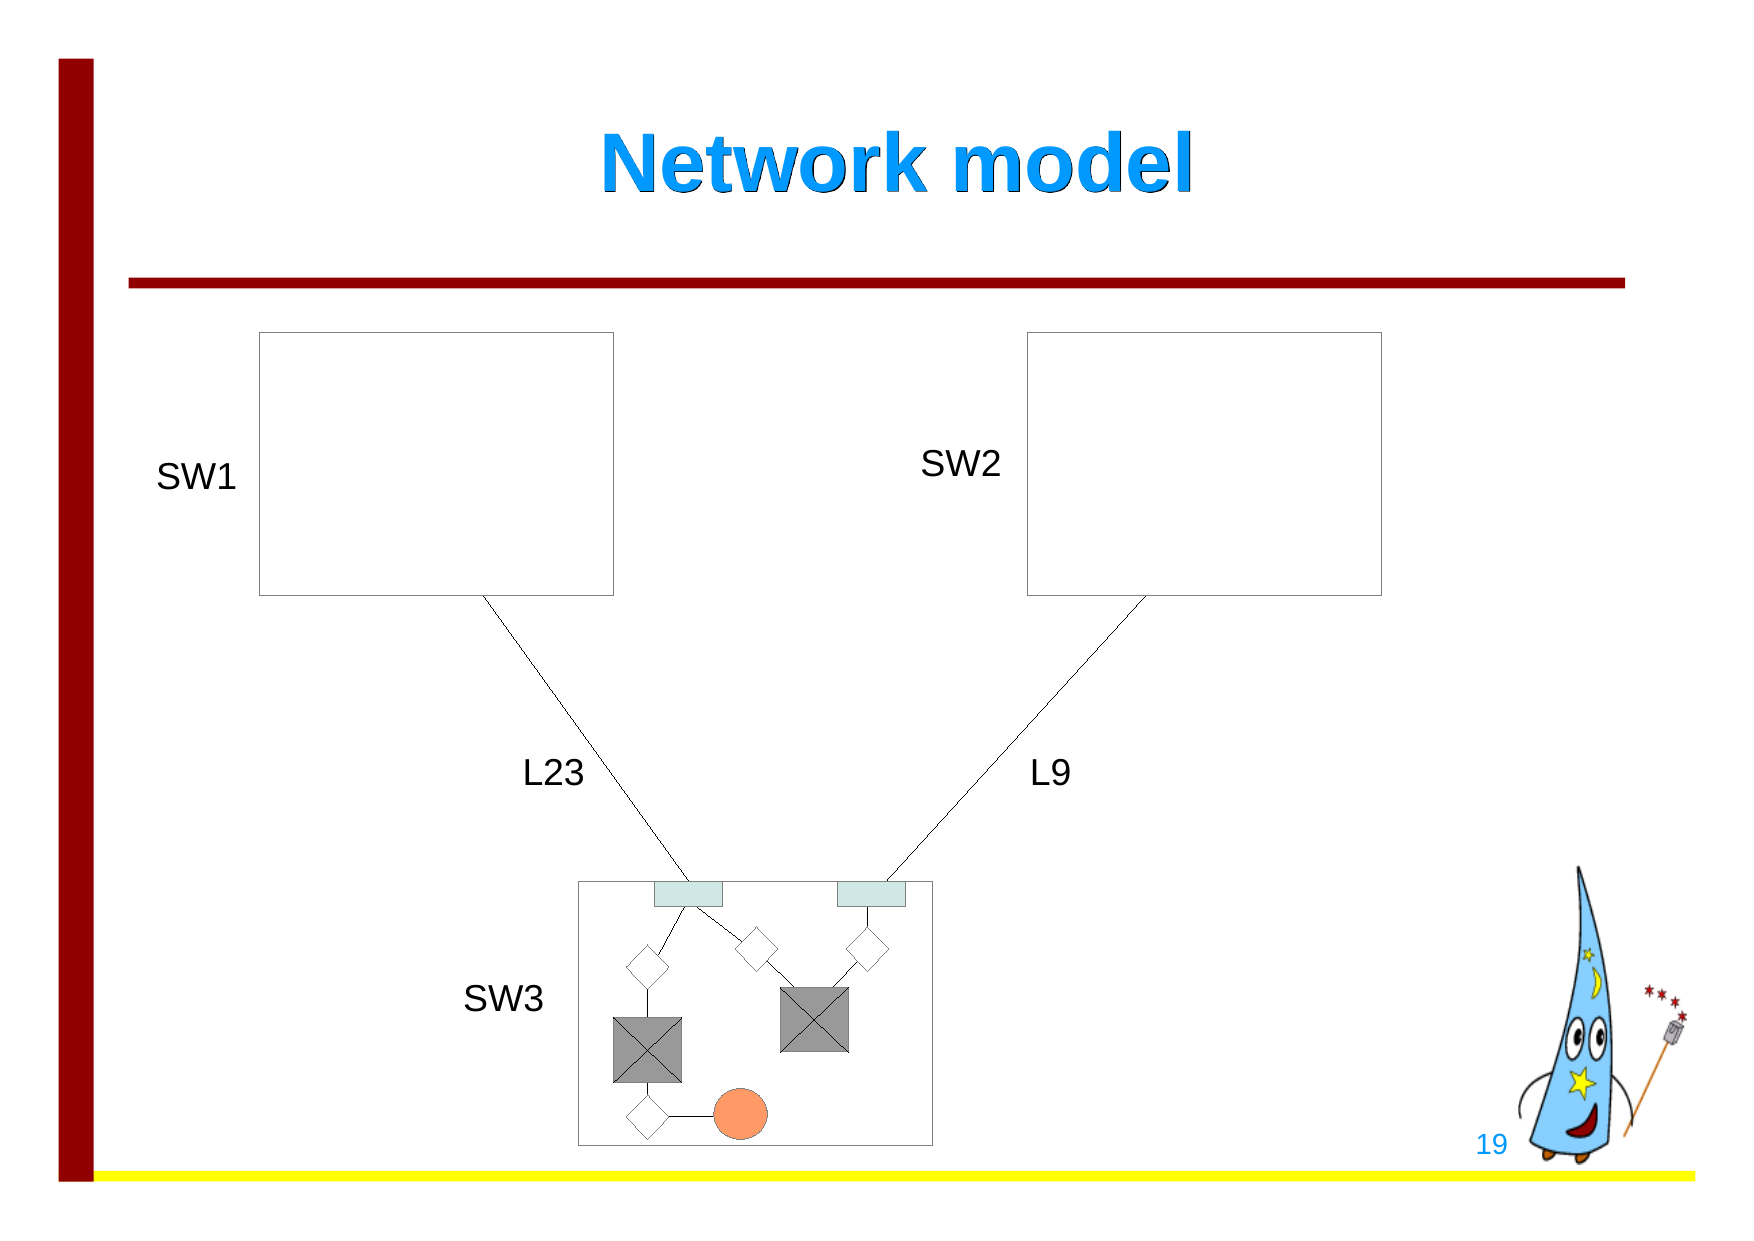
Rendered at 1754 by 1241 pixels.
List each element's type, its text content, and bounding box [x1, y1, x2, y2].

text_box [846, 926, 889, 972]
text_box [626, 1094, 669, 1140]
text_box L9 [1015, 743, 1193, 815]
text_box [613, 1017, 682, 1083]
text_box SW1 [141, 448, 295, 506]
text_box [626, 944, 669, 989]
text_box [654, 881, 723, 907]
text_box [837, 881, 906, 907]
text_box L23 [507, 743, 720, 801]
title Network model [152, 74, 1643, 252]
text_box [780, 987, 849, 1052]
text_box SW2 [905, 434, 1036, 492]
text_box SW3 [448, 970, 614, 1028]
text_box [735, 926, 778, 972]
picture [1518, 865, 1687, 1165]
text_box [713, 1088, 768, 1140]
